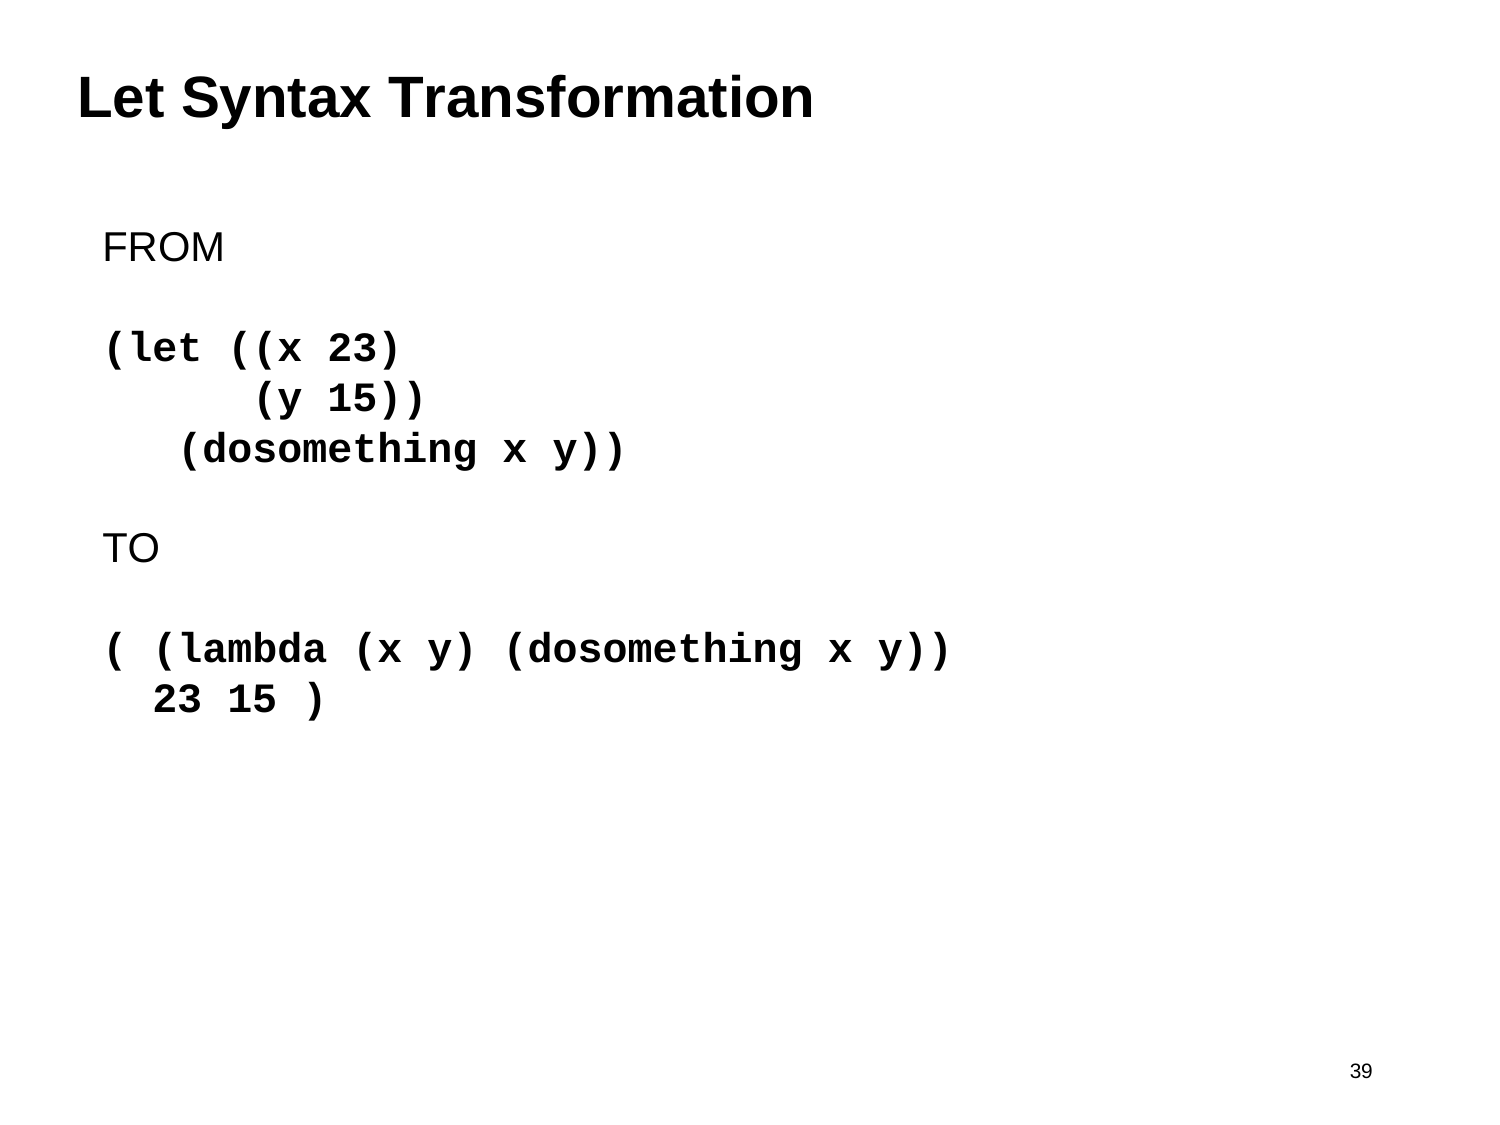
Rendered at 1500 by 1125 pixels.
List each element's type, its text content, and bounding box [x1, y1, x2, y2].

text_box <number> [1025, 1049, 1388, 1101]
text_box Let Syntax Transformation [62, 24, 1338, 163]
text_box FROM (let ((x 23) (y 15)) (dosomething x y)) TO ( (lambda (x y) (dosomething x y)) 23 15 ) [87, 162, 1326, 729]
